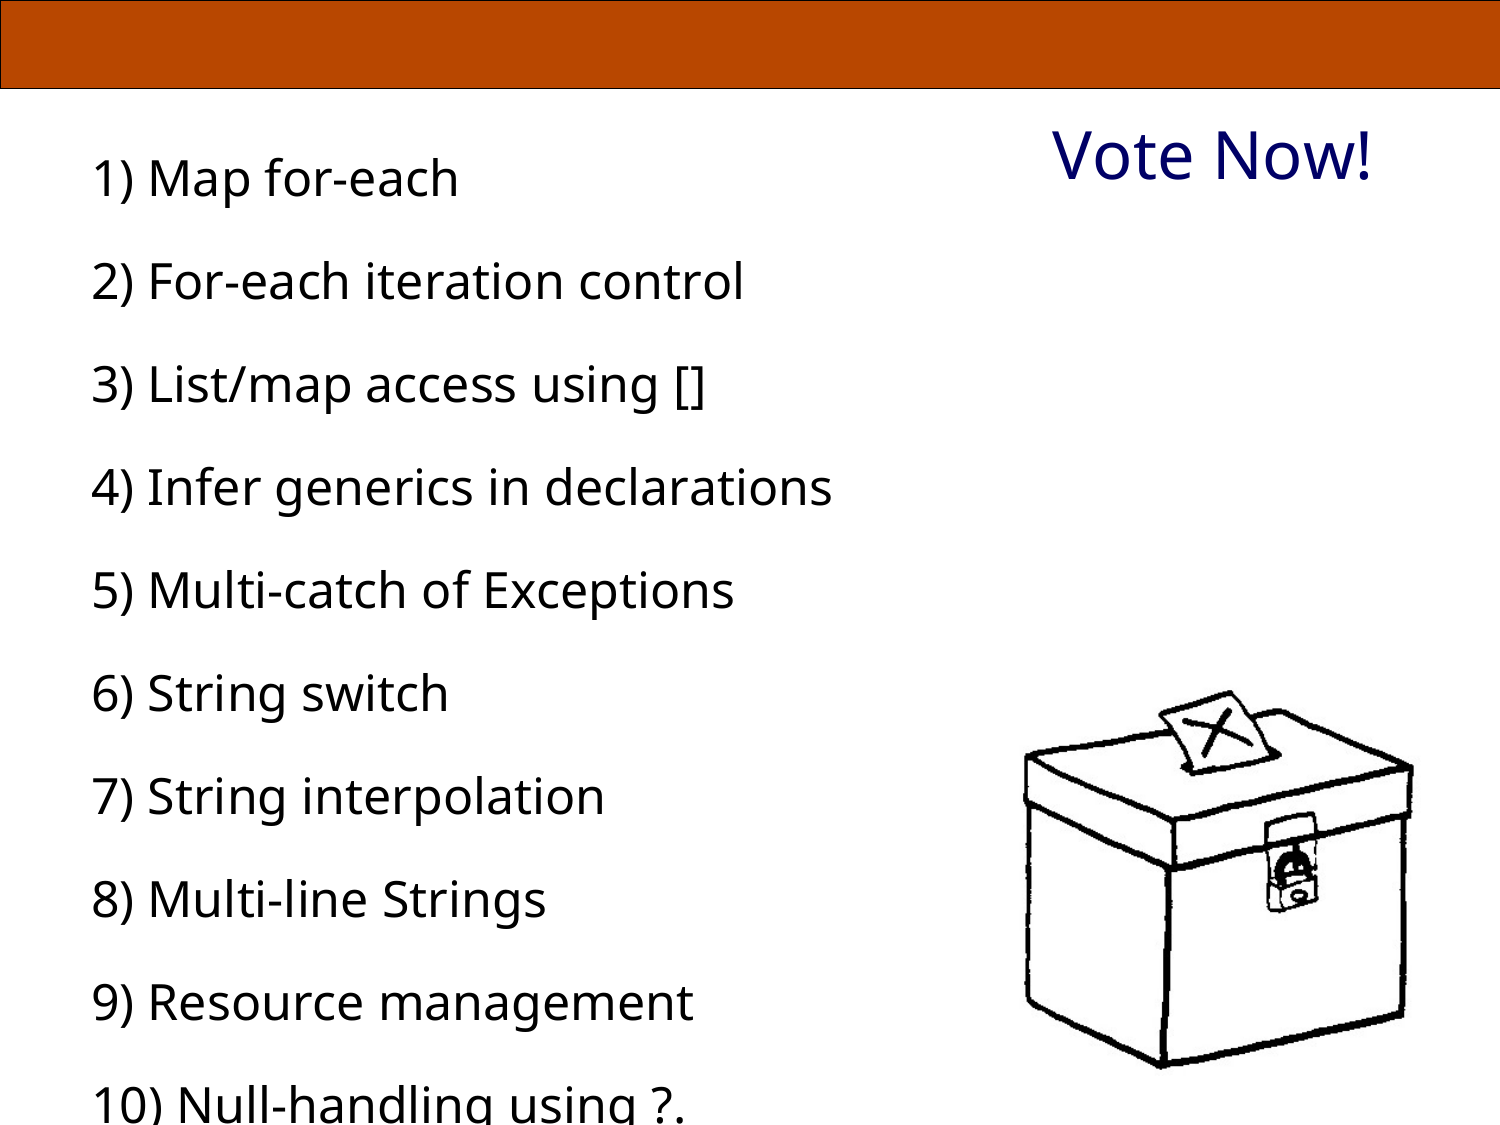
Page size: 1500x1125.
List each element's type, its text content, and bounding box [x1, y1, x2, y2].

title Vote Now! [1003, 105, 1423, 207]
picture [1003, 649, 1447, 1076]
list 1) Map for-each 2) For-each iteration control 3) List/map access using [] 4) Infer generics in declarations 5) Multi-catch of Exceptions 6) String switch 7) String interpolation 8) Multi-line Strings 9) Resource management 10) Null-handling using ?. [75, 118, 975, 1093]
